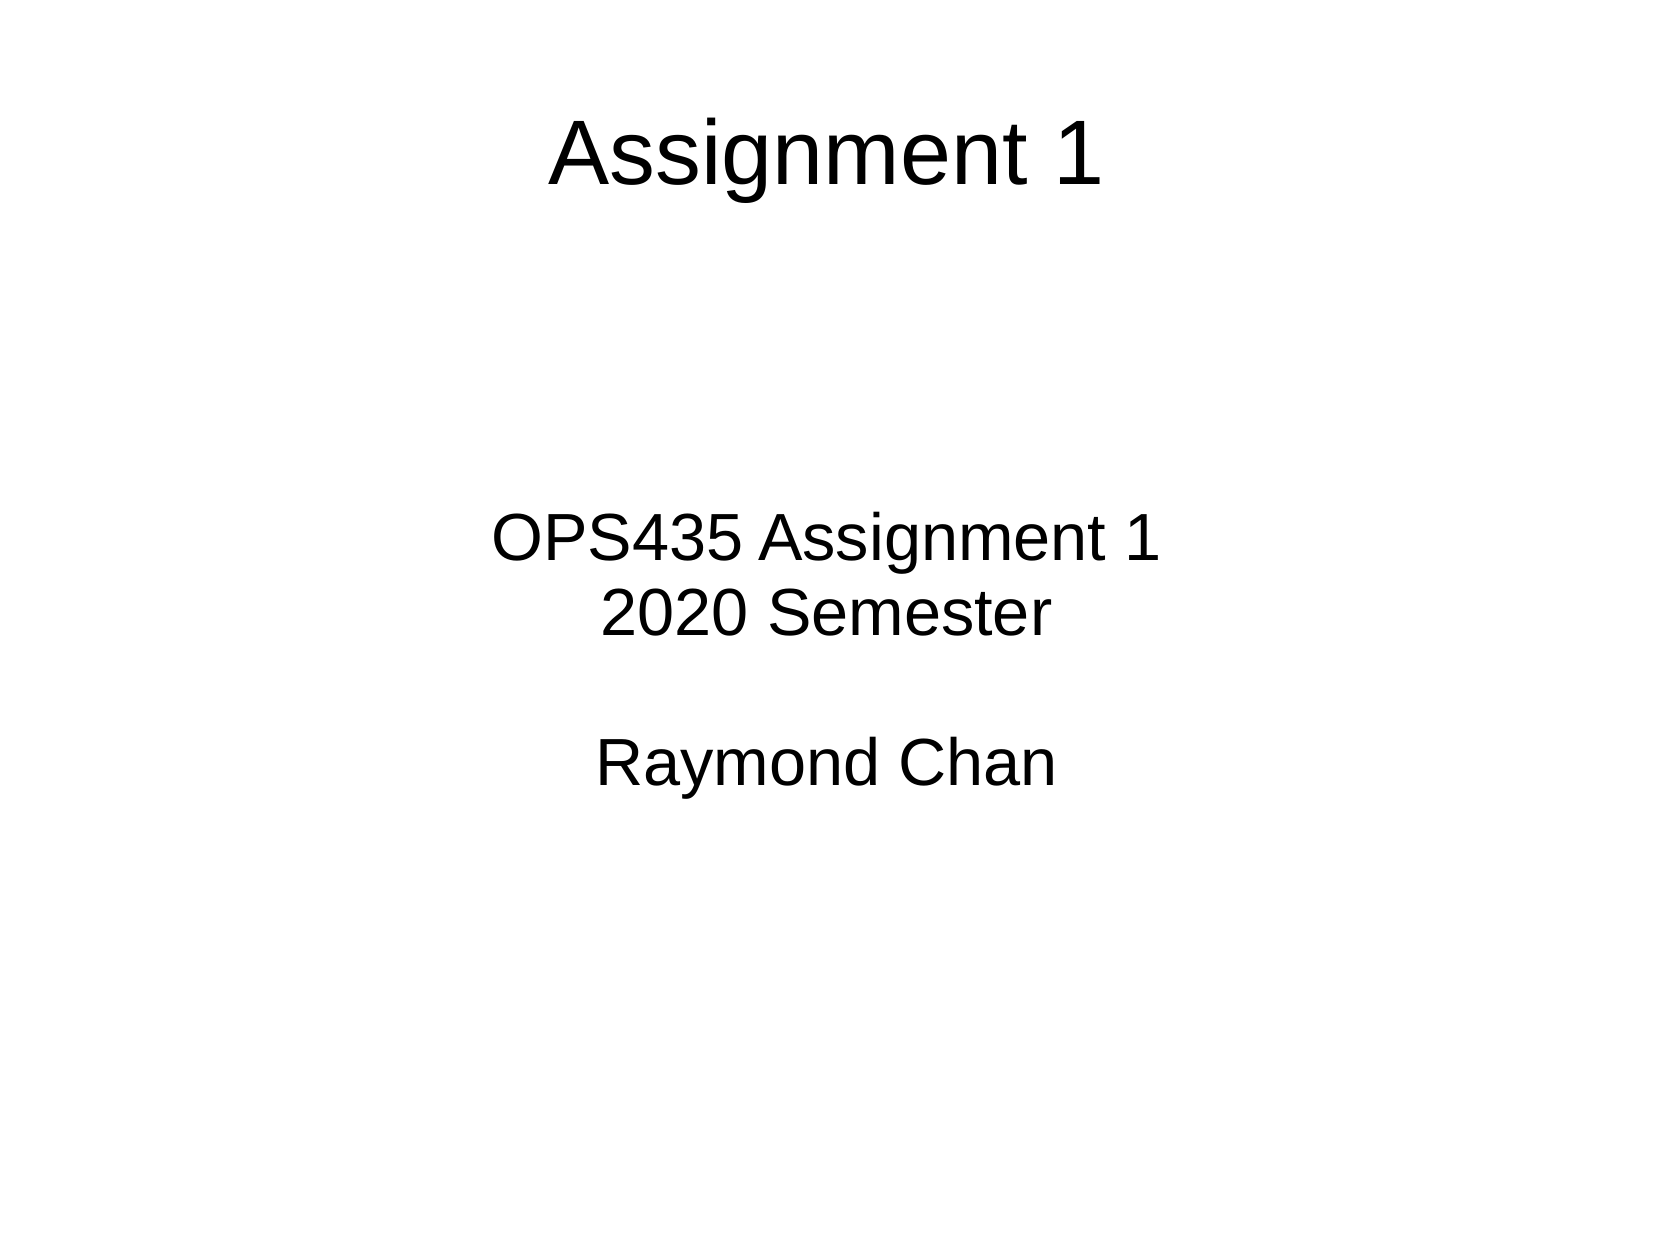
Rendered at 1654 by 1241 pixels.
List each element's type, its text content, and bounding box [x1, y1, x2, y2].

title Assignment 1 [82, 49, 1571, 257]
subtitle OPS435 Assignment 1 2020 Semester Raymond Chan [82, 290, 1571, 1010]
